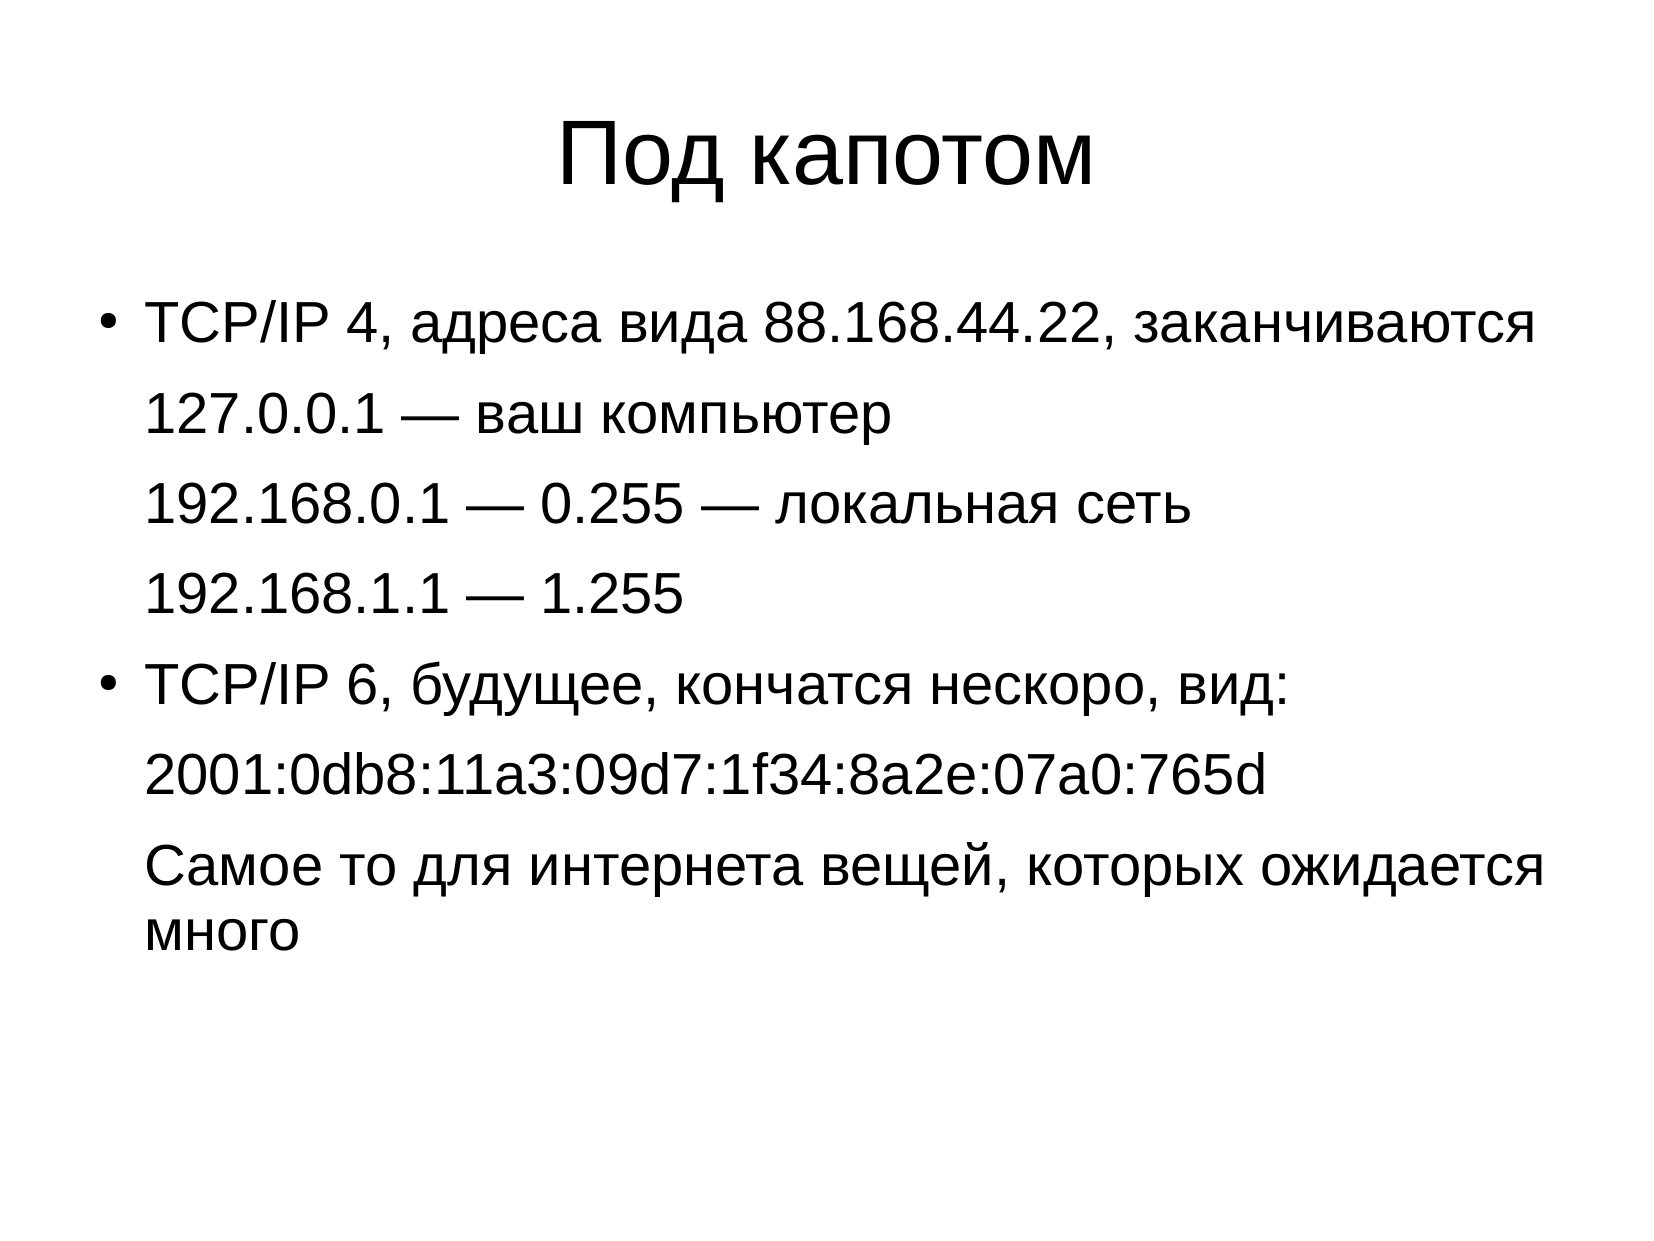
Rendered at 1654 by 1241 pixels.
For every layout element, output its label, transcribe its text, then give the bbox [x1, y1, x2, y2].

title Под капотом [82, 49, 1571, 257]
list TCP/IP 4, адреса вида 88.168.44.22, заканчиваются 127.0.0.1 — ваш компьютер 192.168.0.1 — 0.255 — локальная сеть 192.168.1.1 — 1.255 TCP/IP 6, будущее, кончатся нескоро, вид: 2001:0db8:11a3:09d7:1f34:8a2e:07a0:765d Самое то для интернета вещей, которых ожидается много [82, 290, 1571, 1010]
